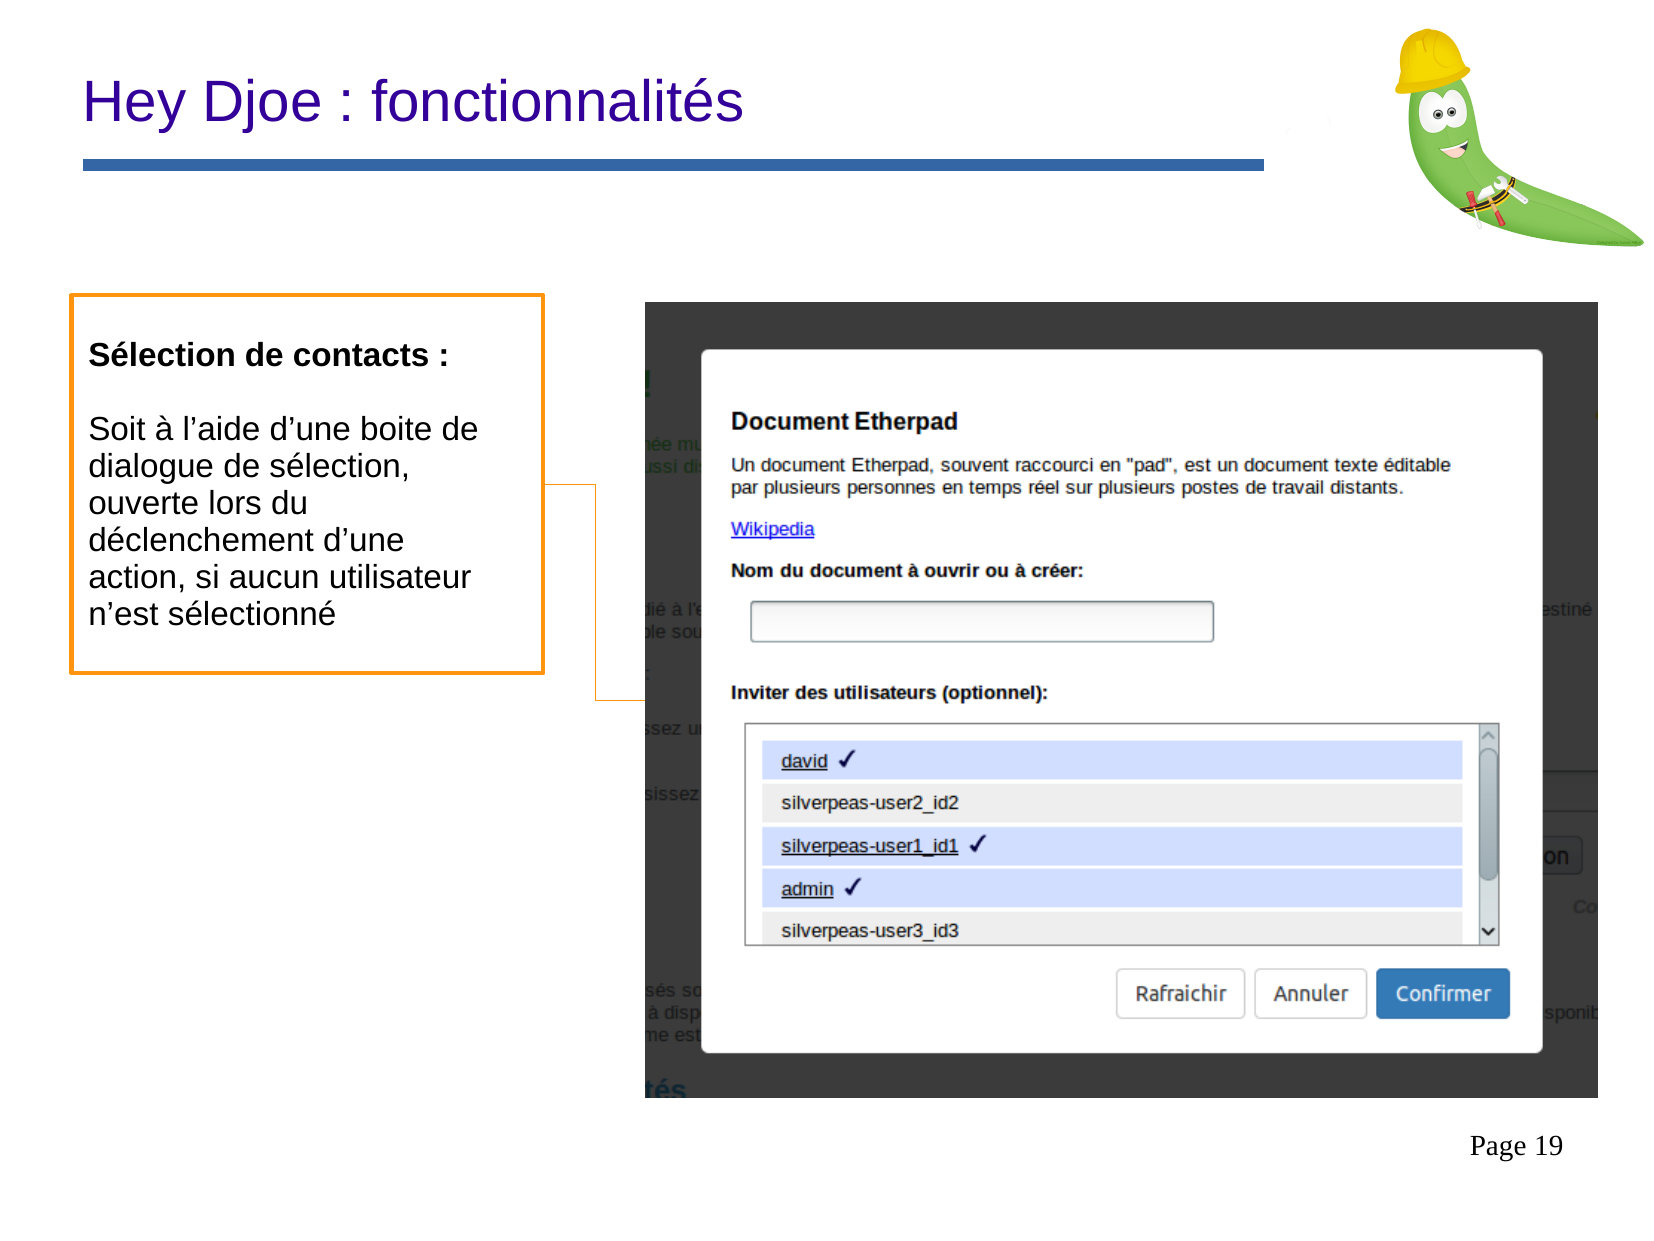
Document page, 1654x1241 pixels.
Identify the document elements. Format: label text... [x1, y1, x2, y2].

text_box Sélection de contacts : Soit à l’aide d’une boite de dialogue de sélection, ouverte lors du déclenchement d’une action, si aucun utilisateur n’est sélectionné [71, 295, 544, 674]
picture [645, 302, 1598, 1098]
title Hey Djoe : fonctionnalités [82, 49, 1264, 154]
picture [1286, 23, 1647, 248]
